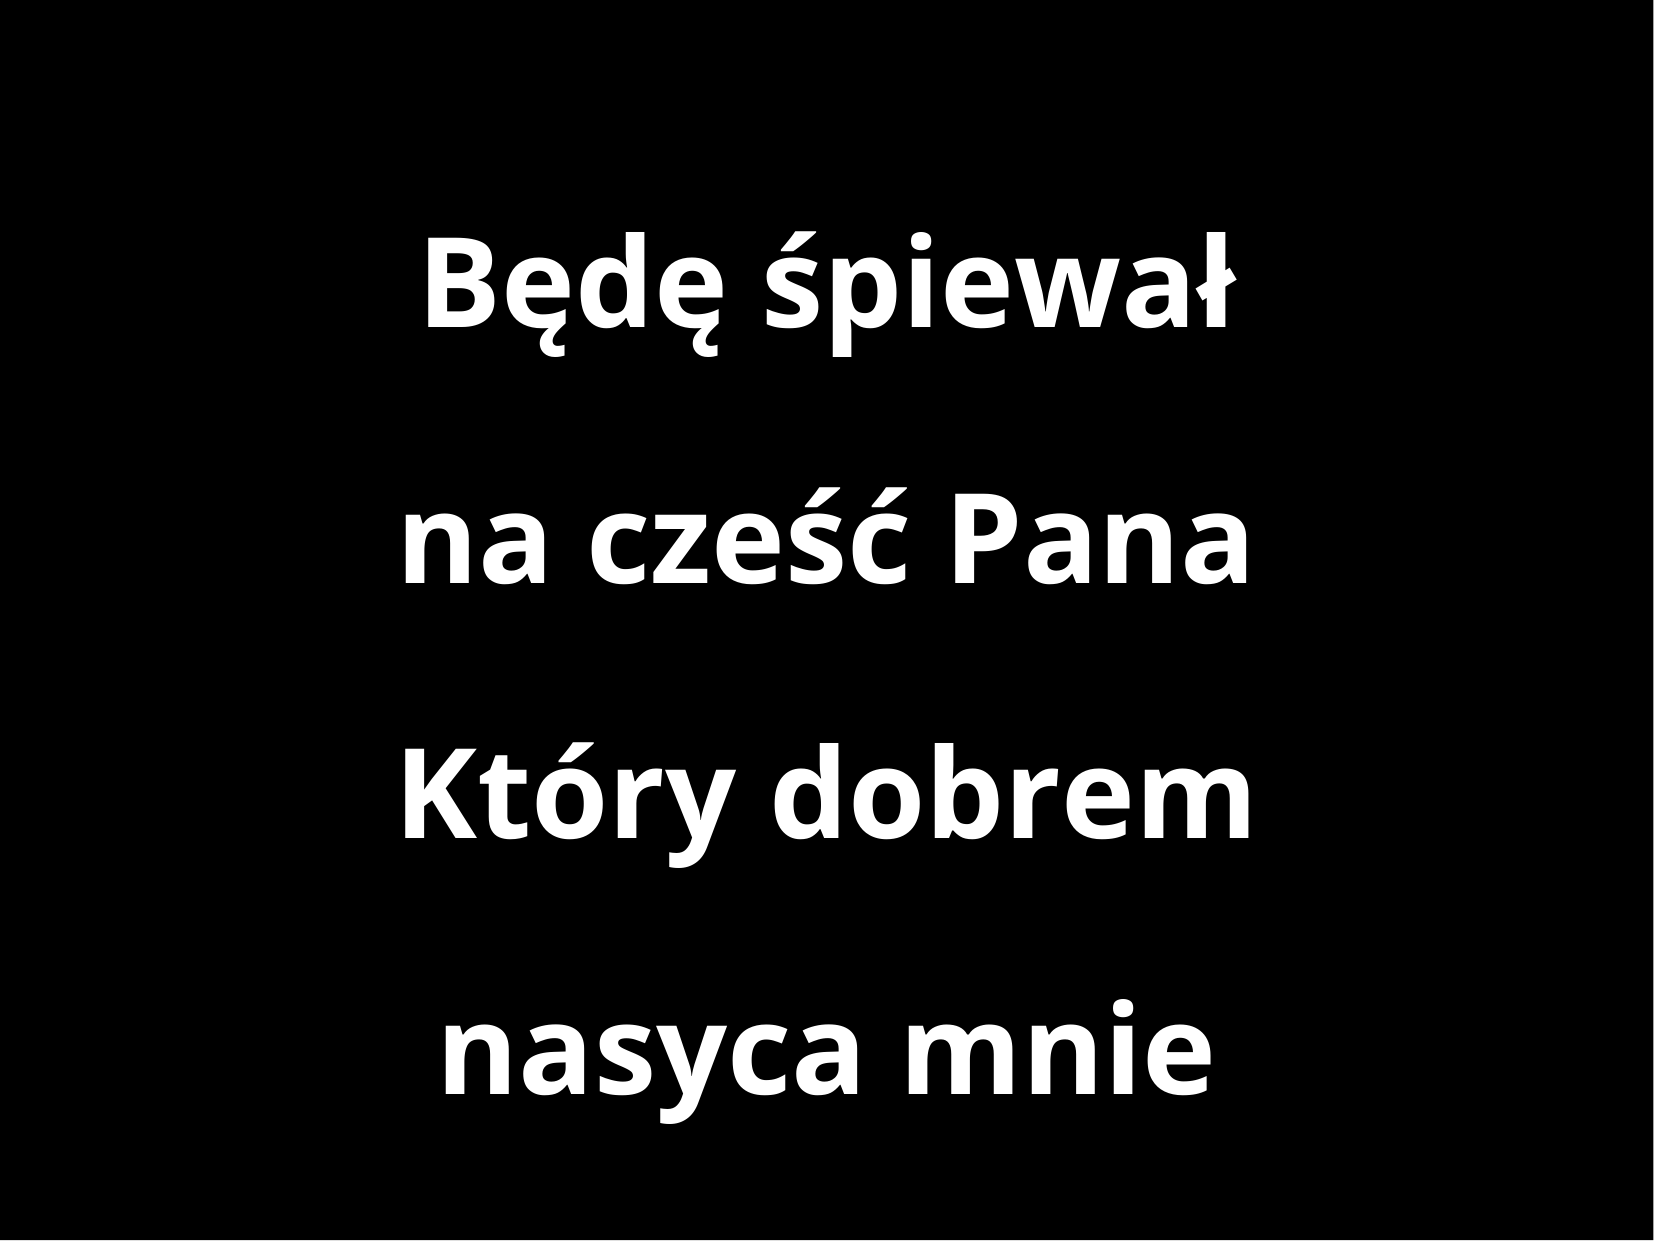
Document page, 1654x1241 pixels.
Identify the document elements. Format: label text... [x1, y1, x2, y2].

title Będę śpiewał na cześć Pana Który dobrem nasyca mnie [0, 0, 1654, 1241]
